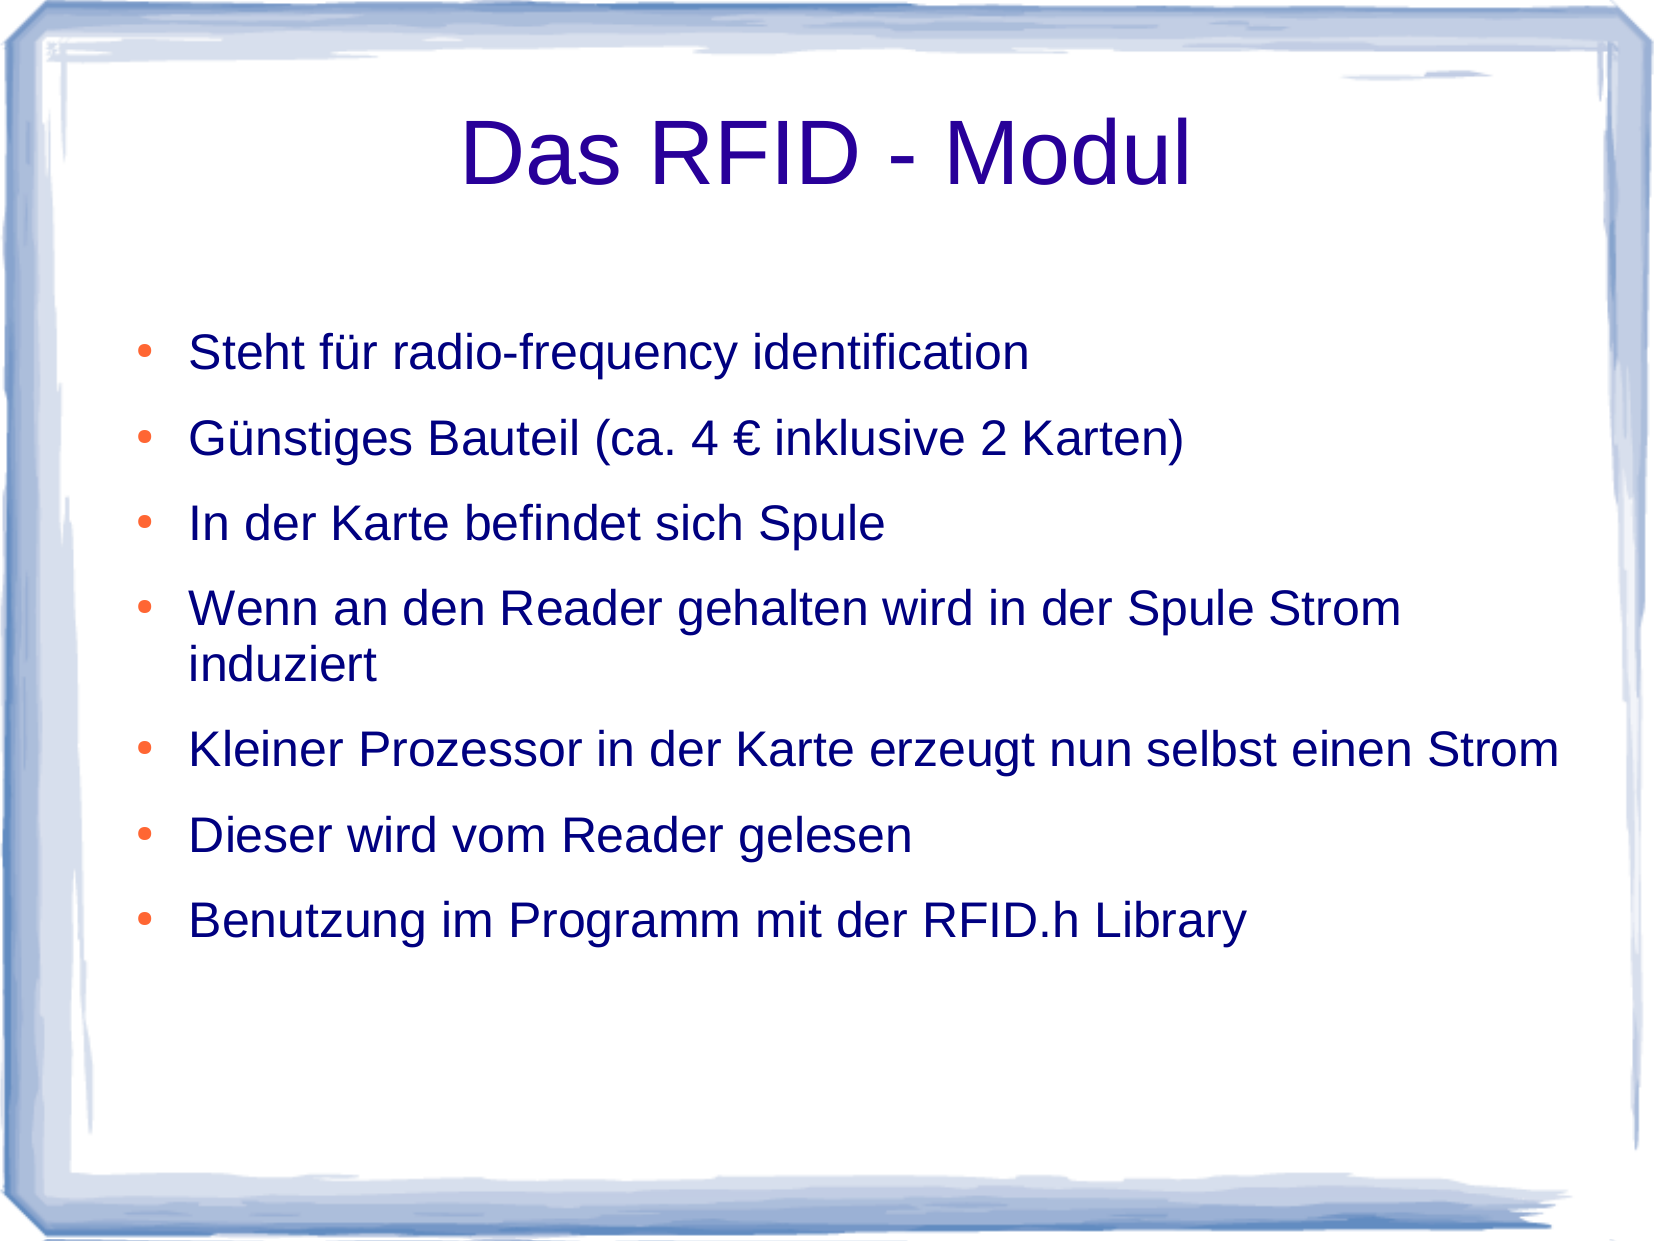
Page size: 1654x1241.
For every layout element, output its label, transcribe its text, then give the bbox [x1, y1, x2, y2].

picture [0, 0, 1654, 1241]
list Steht für radio-frequency identification Günstiges Bauteil (ca. 4 € inklusive 2 Karten) In der Karte befindet sich Spule Wenn an den Reader gehalten wird in der Spule Strom induziert Kleiner Prozessor in der Karte erzeugt nun selbst einen Strom Dieser wird vom Reader gelesen Benutzung im Programm mit der RFID.h Library [118, 324, 1571, 1004]
title Das RFID - Modul [82, 49, 1571, 257]
